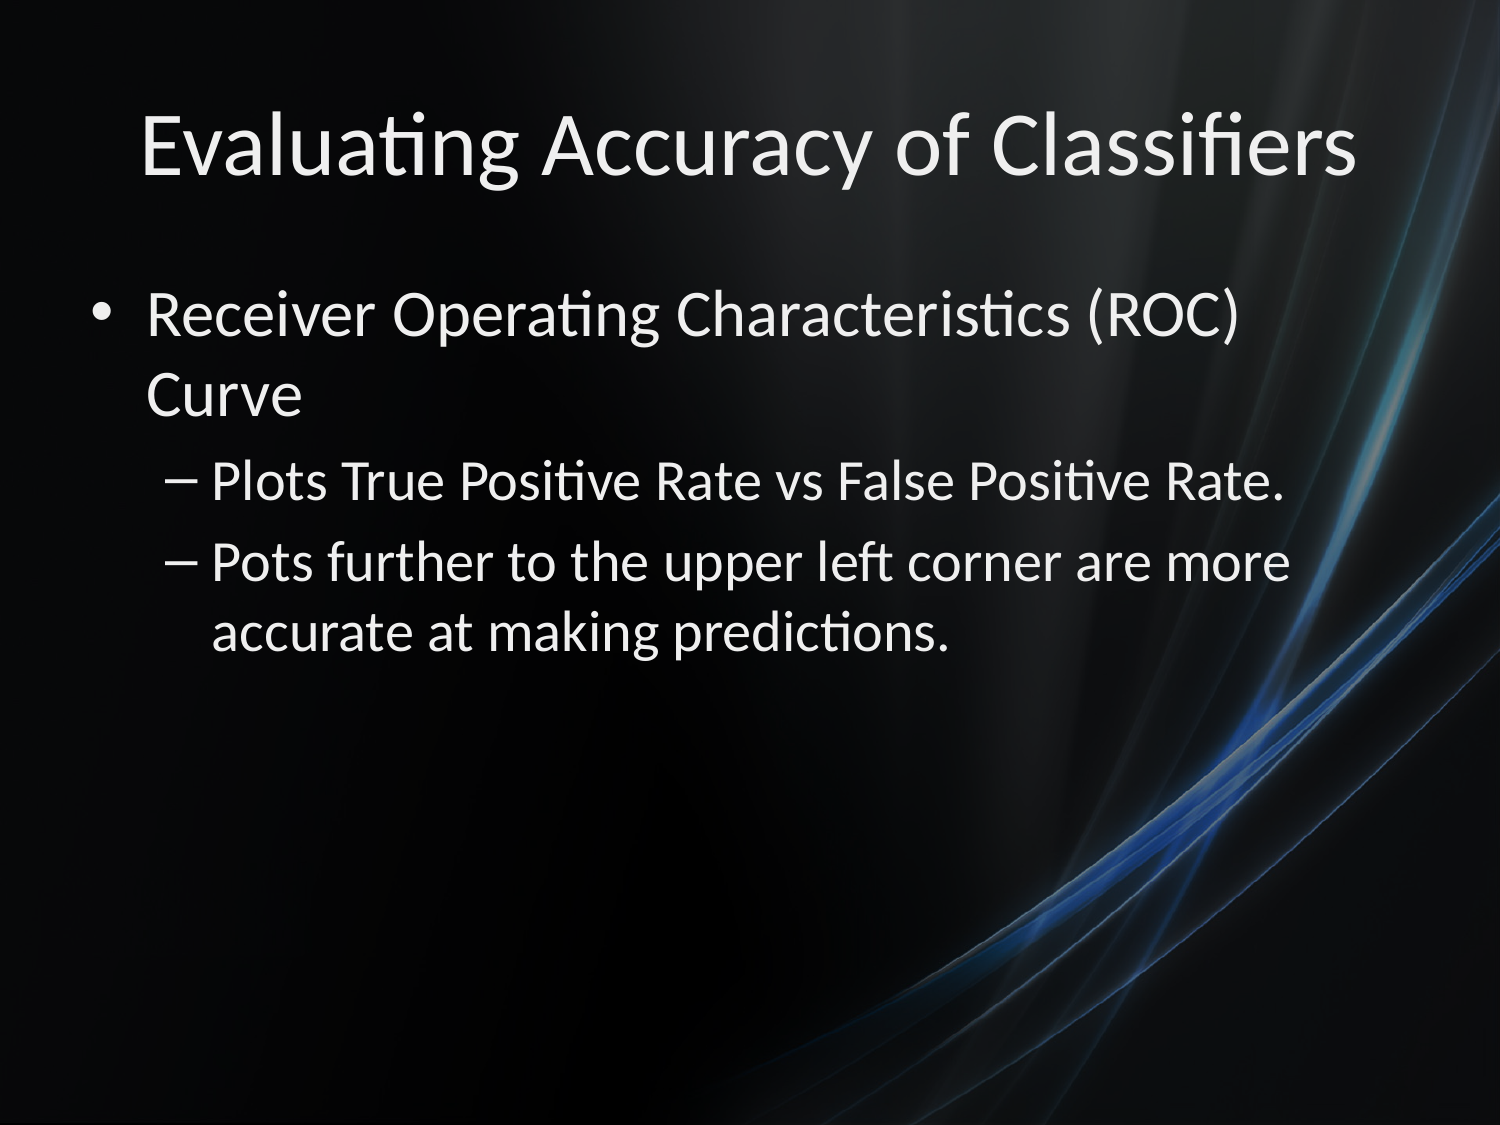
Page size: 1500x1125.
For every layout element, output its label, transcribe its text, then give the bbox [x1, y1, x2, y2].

picture [0, 0, 1500, 1125]
title Evaluating Accuracy of Classifiers [75, 45, 1425, 233]
list Receiver Operating Characteristics (ROC) Curve Plots True Positive Rate vs False Positive Rate. Pots further to the upper left corner are more accurate at making predictions. [75, 262, 1425, 1005]
